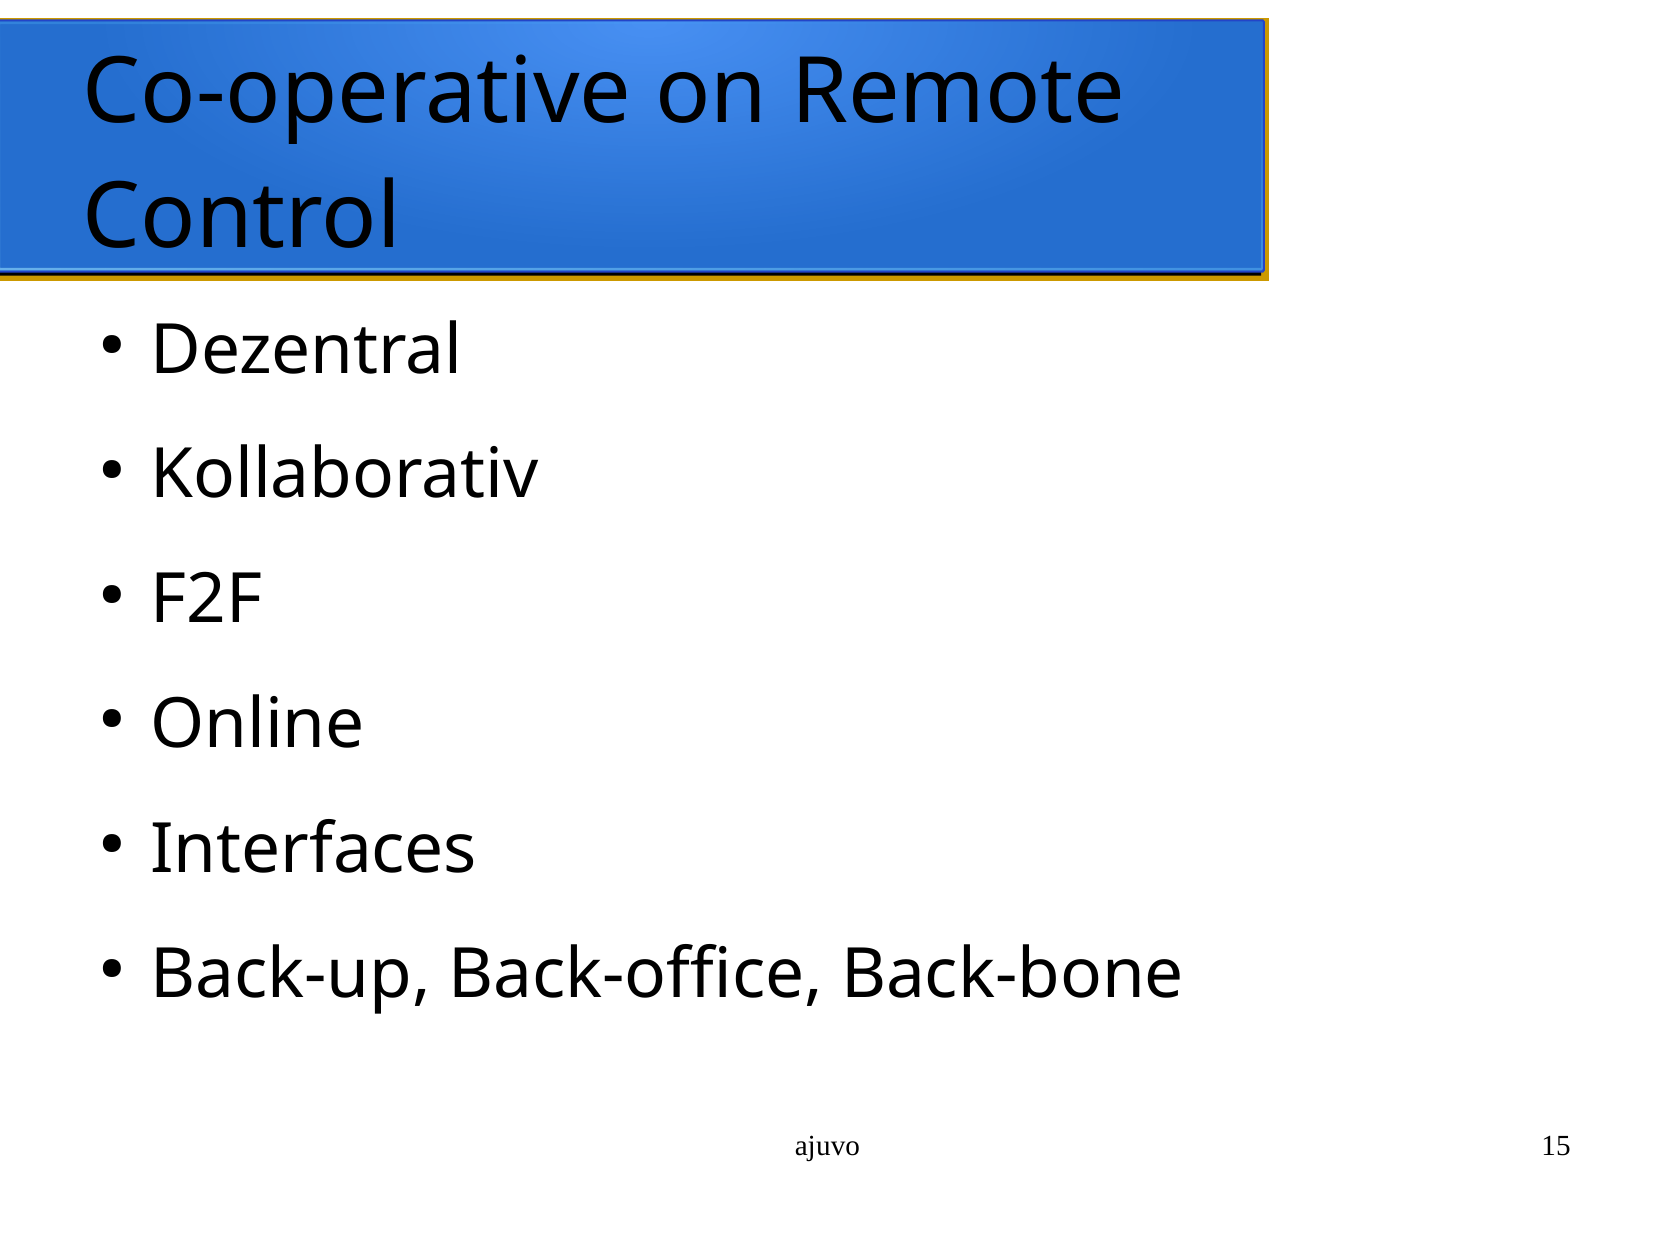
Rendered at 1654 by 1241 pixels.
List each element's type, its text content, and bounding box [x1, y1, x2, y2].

title Co-operative on Remote Control [82, 31, 1235, 269]
list Dezentral Kollaborativ F2F Online Interfaces Back-up, Back-office, Back-bone [82, 299, 1571, 1019]
